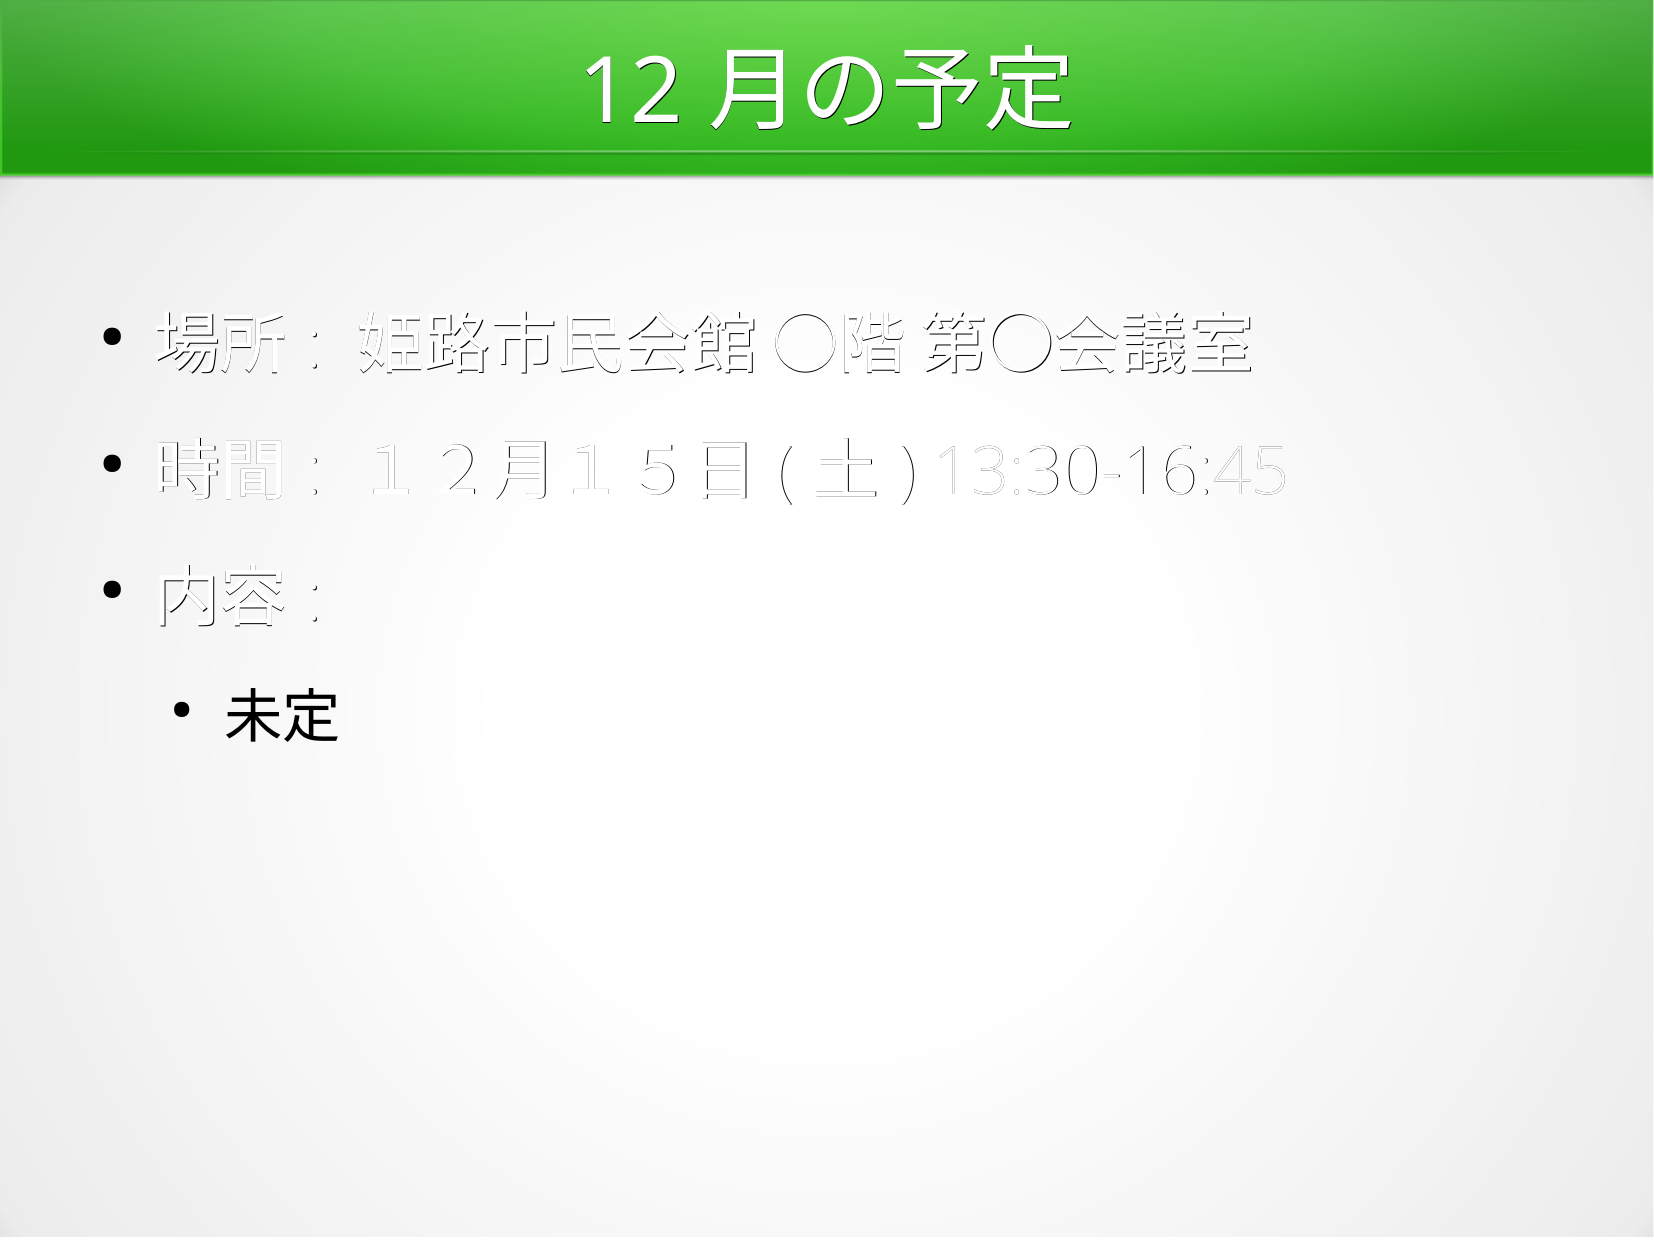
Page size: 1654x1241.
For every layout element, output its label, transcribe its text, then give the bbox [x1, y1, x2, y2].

title 12月の予定 [82, 11, 1571, 154]
picture [0, 0, 1654, 1237]
list 場所: 姫路市民会館 ○階 第○会議室 時間: １２月１５日(土) 13:30-16:45 内容: 未定 [82, 290, 1571, 1010]
